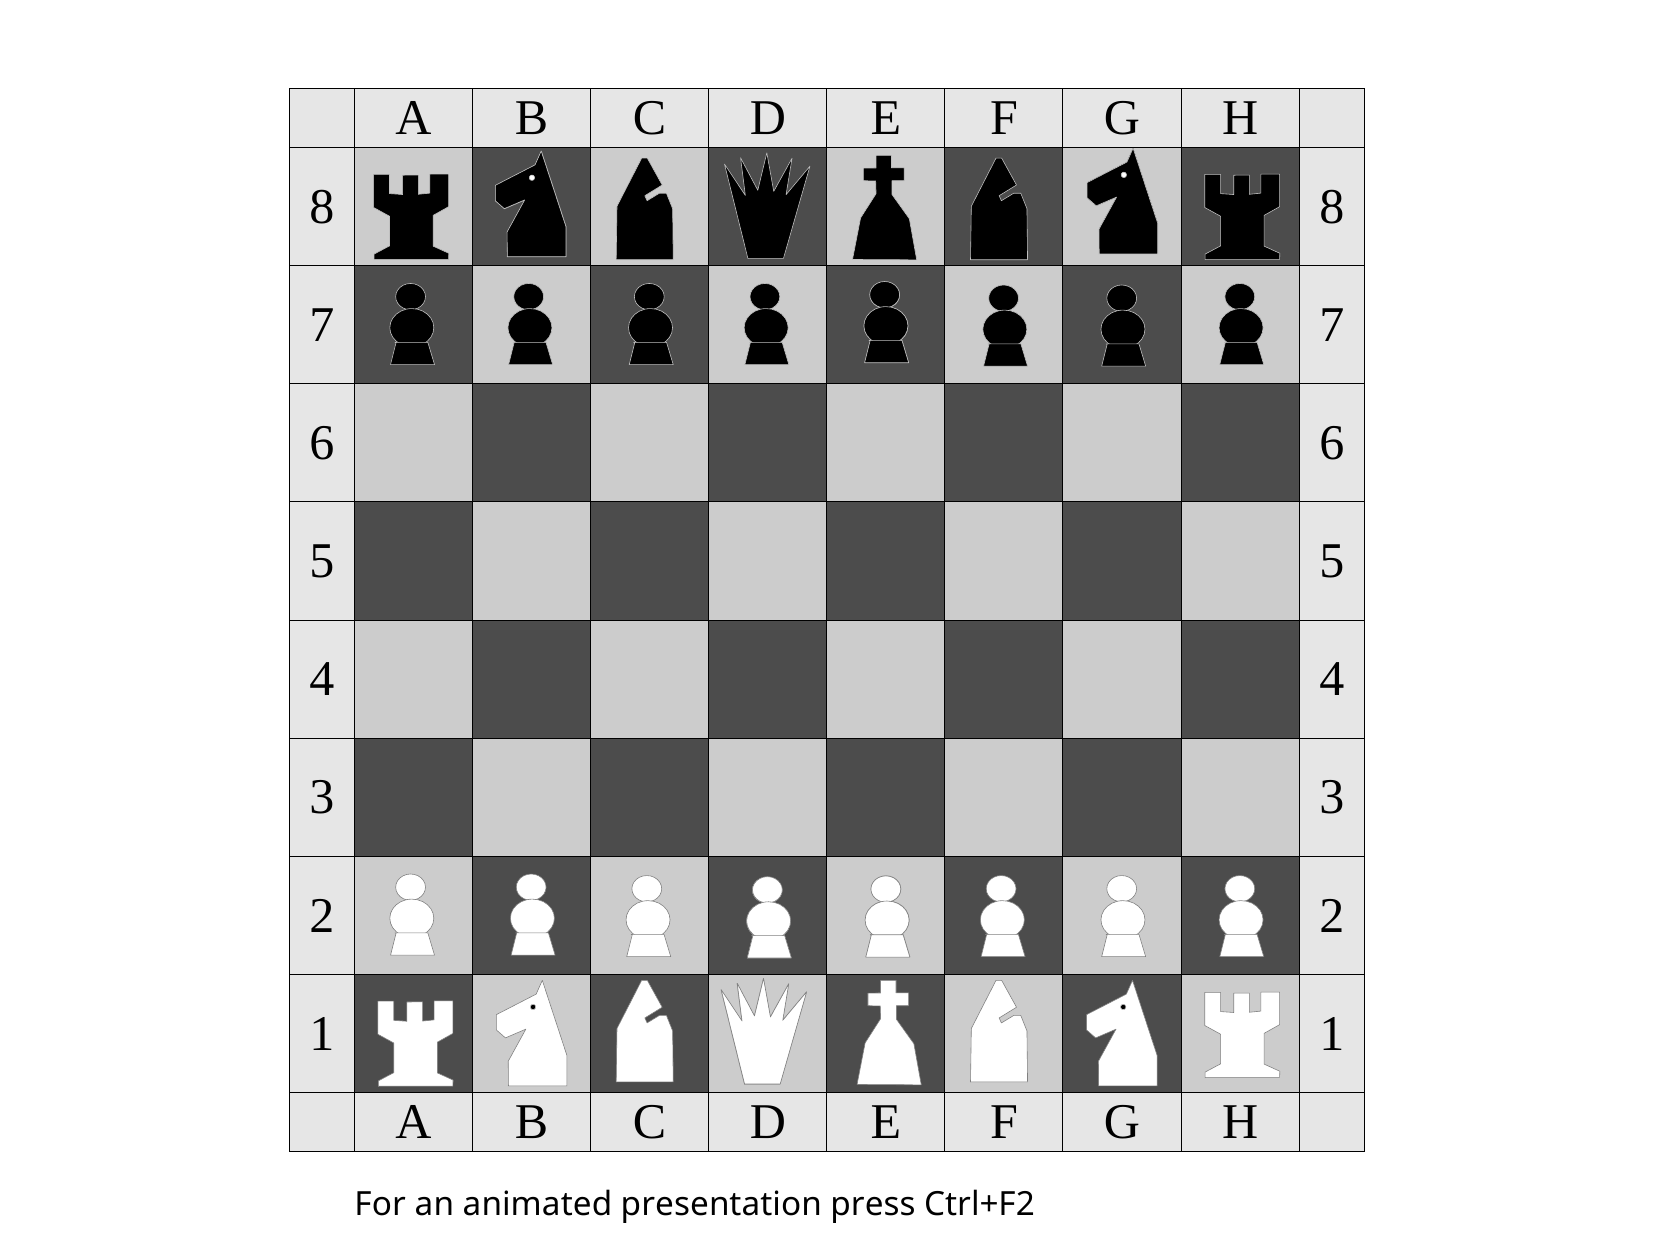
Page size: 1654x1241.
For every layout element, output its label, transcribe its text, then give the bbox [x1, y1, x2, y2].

text_box 1 [1299, 975, 1365, 1092]
text_box 7 [1299, 265, 1365, 383]
text_box A [355, 88, 472, 148]
text_box H [1182, 88, 1299, 148]
text_box D [709, 88, 827, 148]
text_box 4 [1299, 620, 1365, 738]
text_box 7 [289, 265, 355, 383]
text_box E [827, 1092, 945, 1152]
text_box 5 [1299, 501, 1365, 620]
text_box 8 [1299, 148, 1365, 265]
text_box H [1182, 1092, 1299, 1152]
text_box 8 [289, 148, 355, 265]
text_box [289, 88, 1365, 1152]
text_box C [591, 88, 709, 148]
text_box 1 [289, 975, 355, 1092]
text_box G [1063, 88, 1182, 148]
text_box For an animated presentation press Ctrl+F2 [354, 1178, 1313, 1217]
text_box 2 [1299, 856, 1365, 975]
text_box B [472, 1092, 591, 1152]
text_box C [591, 1092, 709, 1152]
text_box F [945, 1092, 1063, 1152]
text_box G [1063, 1092, 1182, 1152]
text_box 3 [1299, 738, 1365, 856]
text_box 2 [289, 856, 355, 975]
text_box B [472, 88, 591, 148]
text_box 6 [289, 383, 355, 501]
text_box 6 [1299, 383, 1365, 501]
text_box D [709, 1092, 827, 1152]
text_box 5 [289, 501, 355, 620]
text_box A [355, 1092, 472, 1152]
text_box E [827, 88, 945, 148]
text_box F [945, 88, 1063, 148]
text_box 4 [289, 620, 355, 738]
text_box 3 [289, 738, 355, 856]
